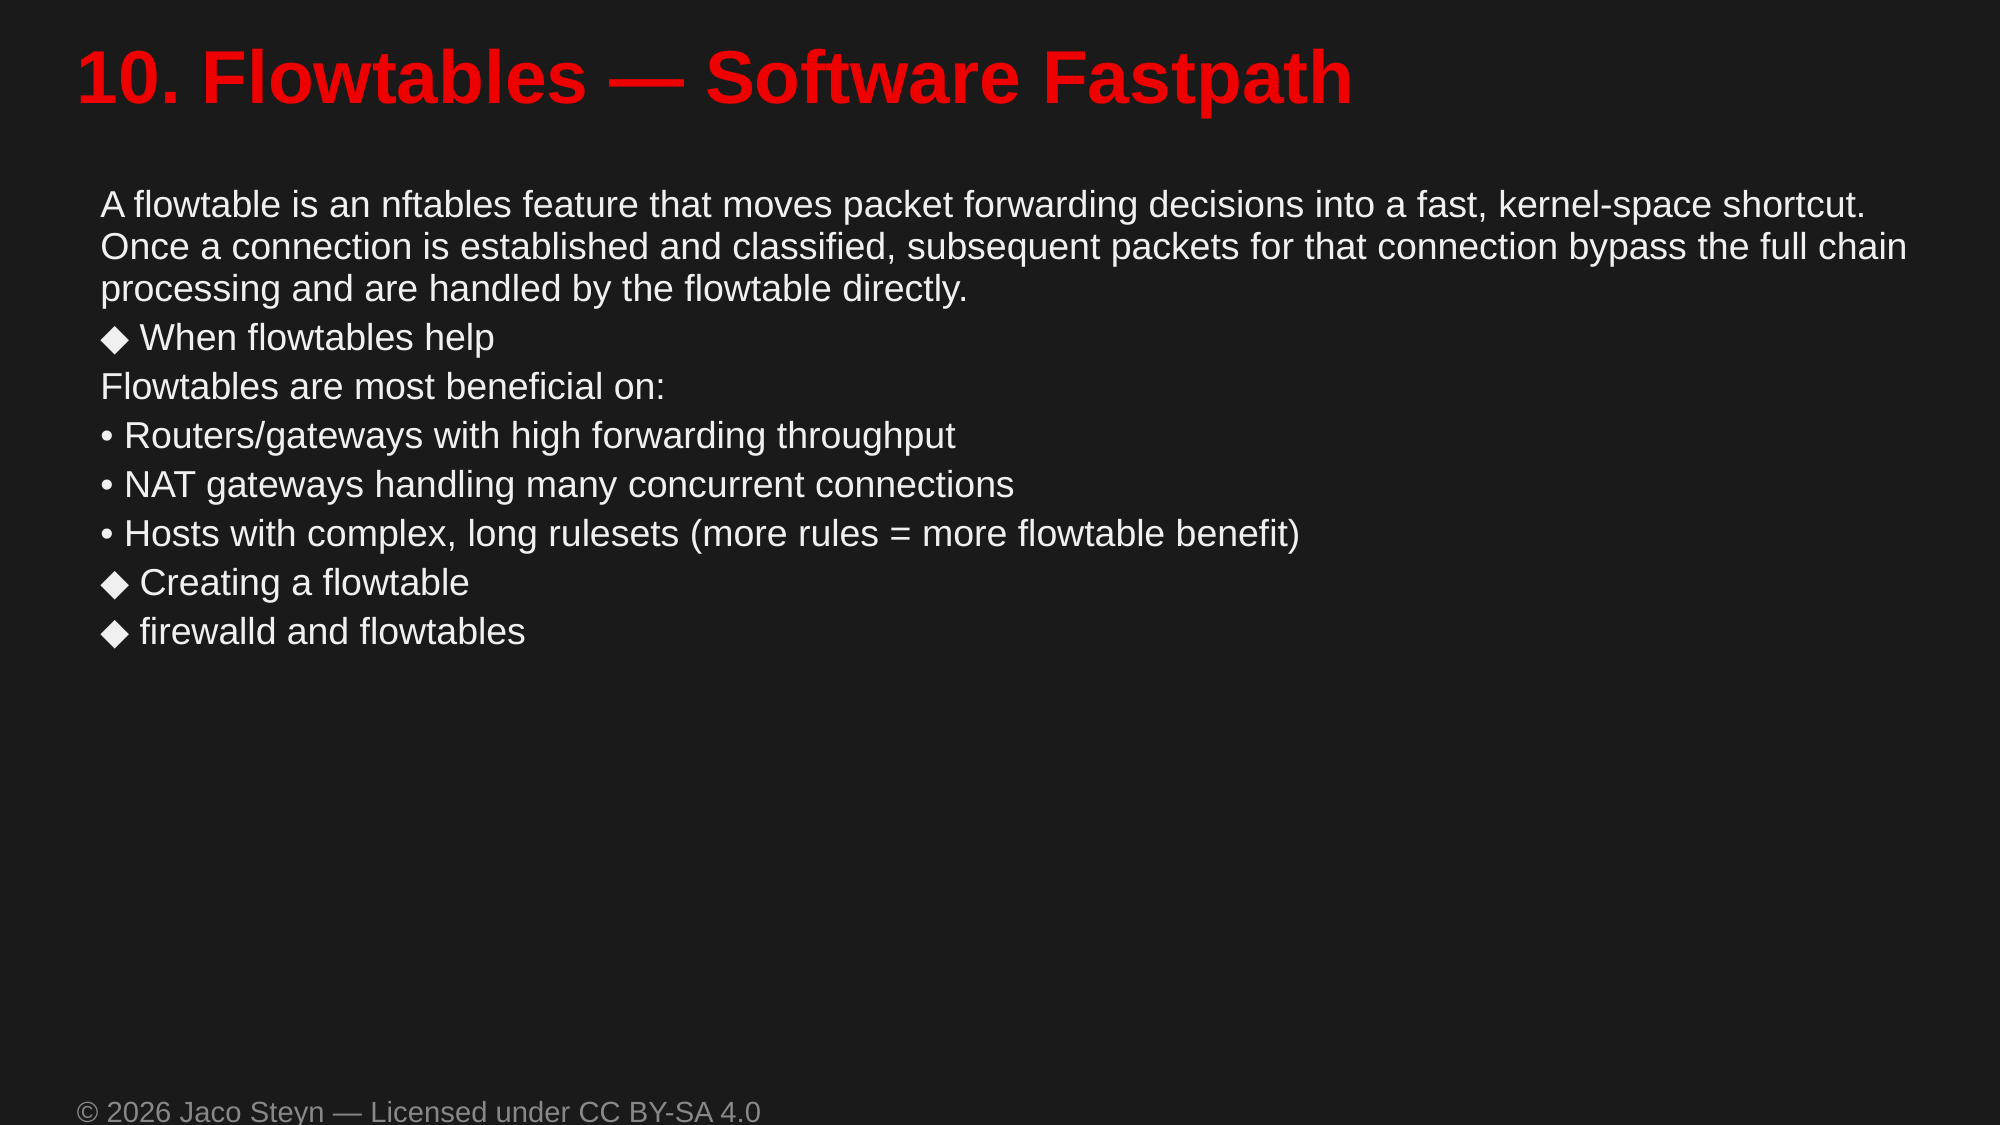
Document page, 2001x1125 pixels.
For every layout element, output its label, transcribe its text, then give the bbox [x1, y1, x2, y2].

text_box © 2026 Jaco Steyn — Licensed under CC BY-SA 4.0 [59, 1083, 1942, 1120]
text_box 10. Flowtables — Software Fastpath [59, 23, 1942, 154]
text_box A flowtable is an nftables feature that moves packet forwarding decisions into a fast, kernel-space shortcut. Once a connection is established and classified, subsequent packets for that connection bypass the full chain processing and are handled by the flowtable directly. ◆ When flowtables help Flowtables are most beneficial on: • Routers/gateways with high forwarding throughput • NAT gateways handling many concurrent connections • Hosts with complex, long rulesets (more rules = more flowtable benefit) ◆ Creating a flowtable ◆ firewalld and flowtables [59, 171, 1942, 1083]
